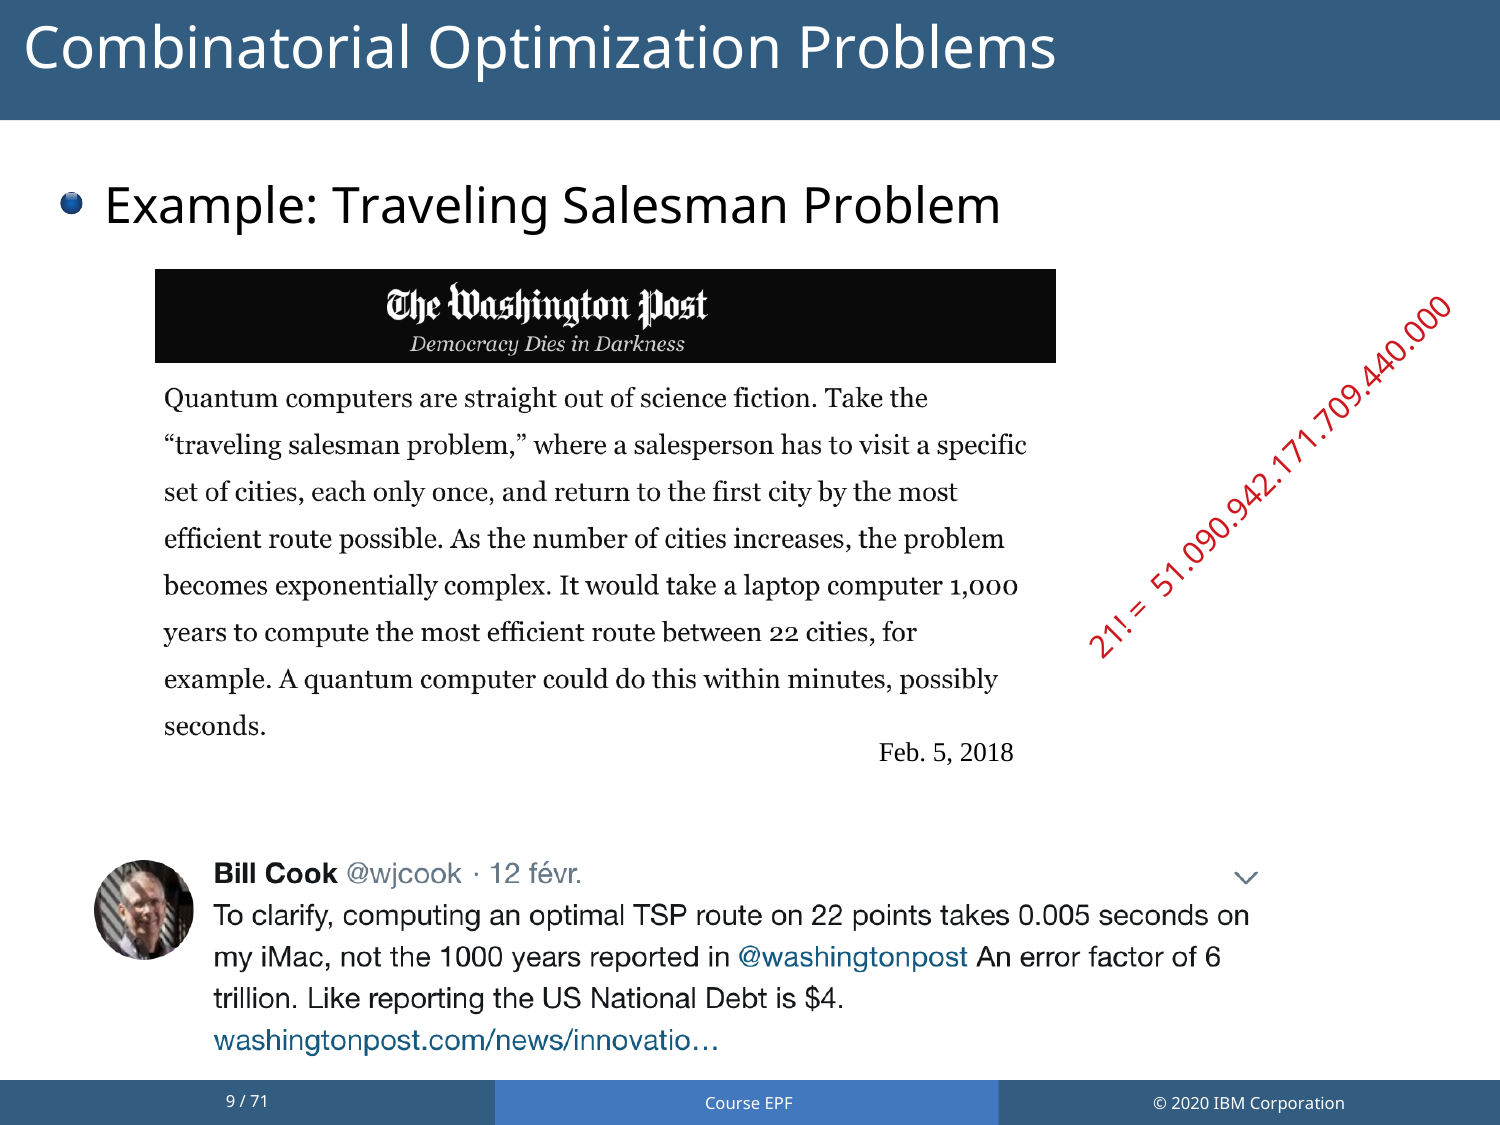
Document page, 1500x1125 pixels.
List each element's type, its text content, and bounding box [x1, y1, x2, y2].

picture [77, 843, 1278, 1066]
picture [152, 371, 1053, 750]
list Example: Traveling Salesman Problem [45, 165, 1441, 300]
text_box 21! = 51.090.942.171.709.440.000 [1064, 214, 1500, 699]
title Combinatorial Optimization Problems [0, 0, 1500, 121]
picture [155, 269, 1056, 363]
text_box Feb. 5, 2018 [864, 726, 1029, 775]
